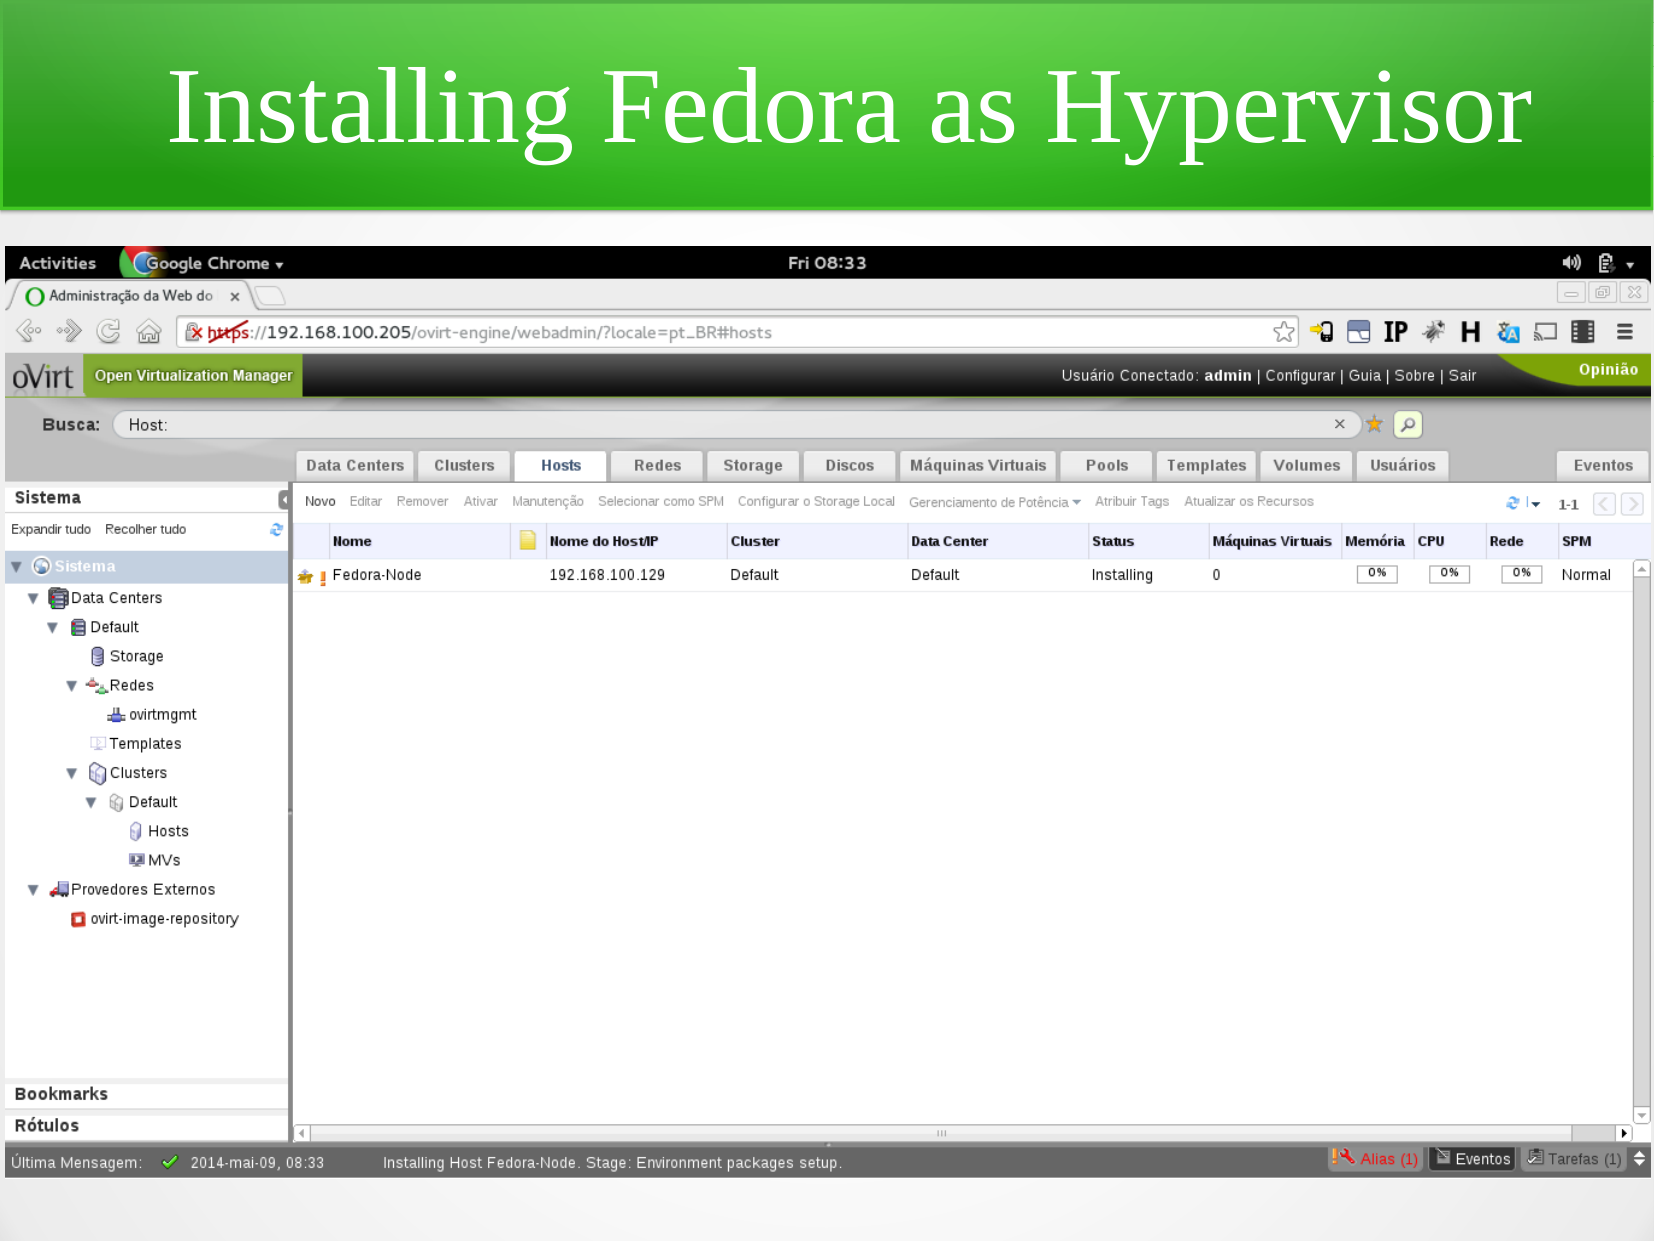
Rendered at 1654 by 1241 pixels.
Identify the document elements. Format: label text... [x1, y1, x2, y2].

title Installing Fedora as Hypervisor [86, 11, 1576, 200]
picture [5, 246, 1651, 1179]
